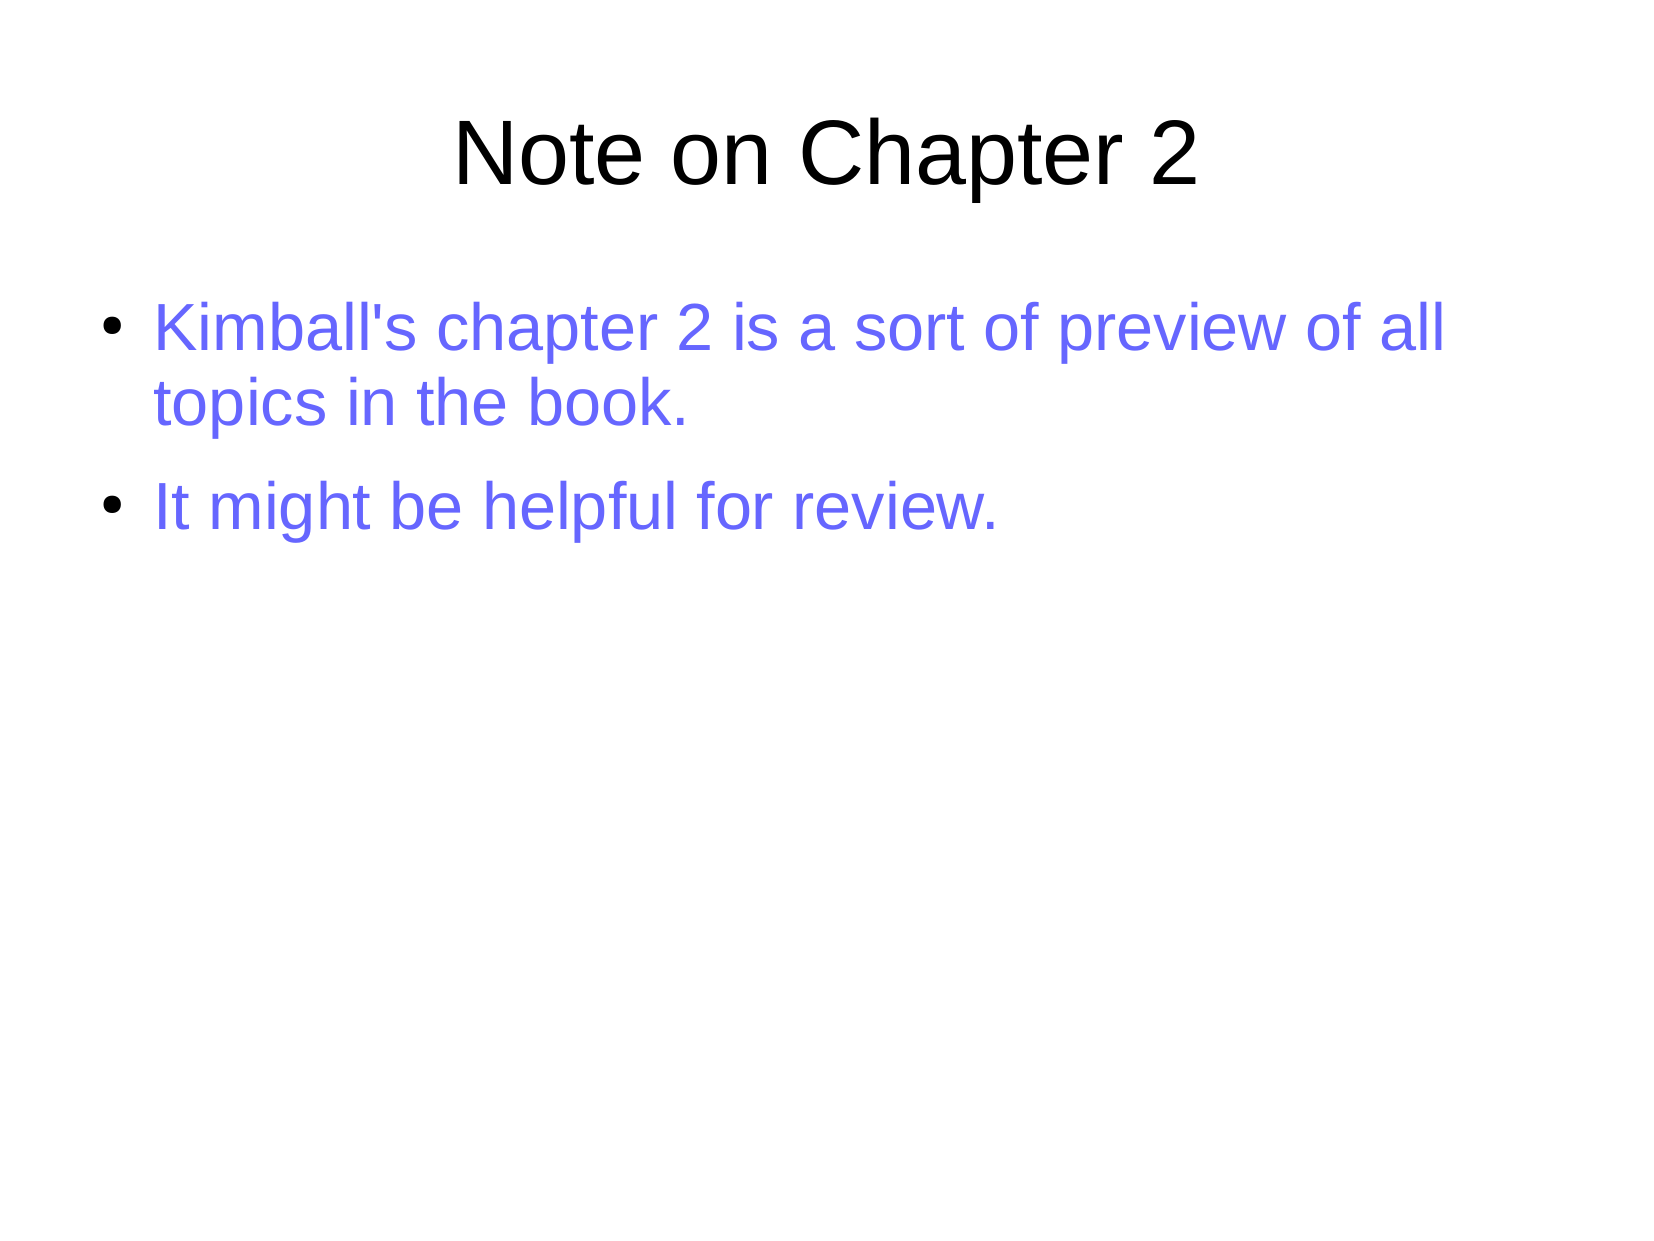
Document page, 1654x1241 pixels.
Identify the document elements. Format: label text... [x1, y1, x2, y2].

list Kimball's chapter 2 is a sort of preview of all topics in the book. It might be helpful for review. [82, 290, 1571, 1010]
title Note on Chapter 2 [82, 49, 1571, 257]
